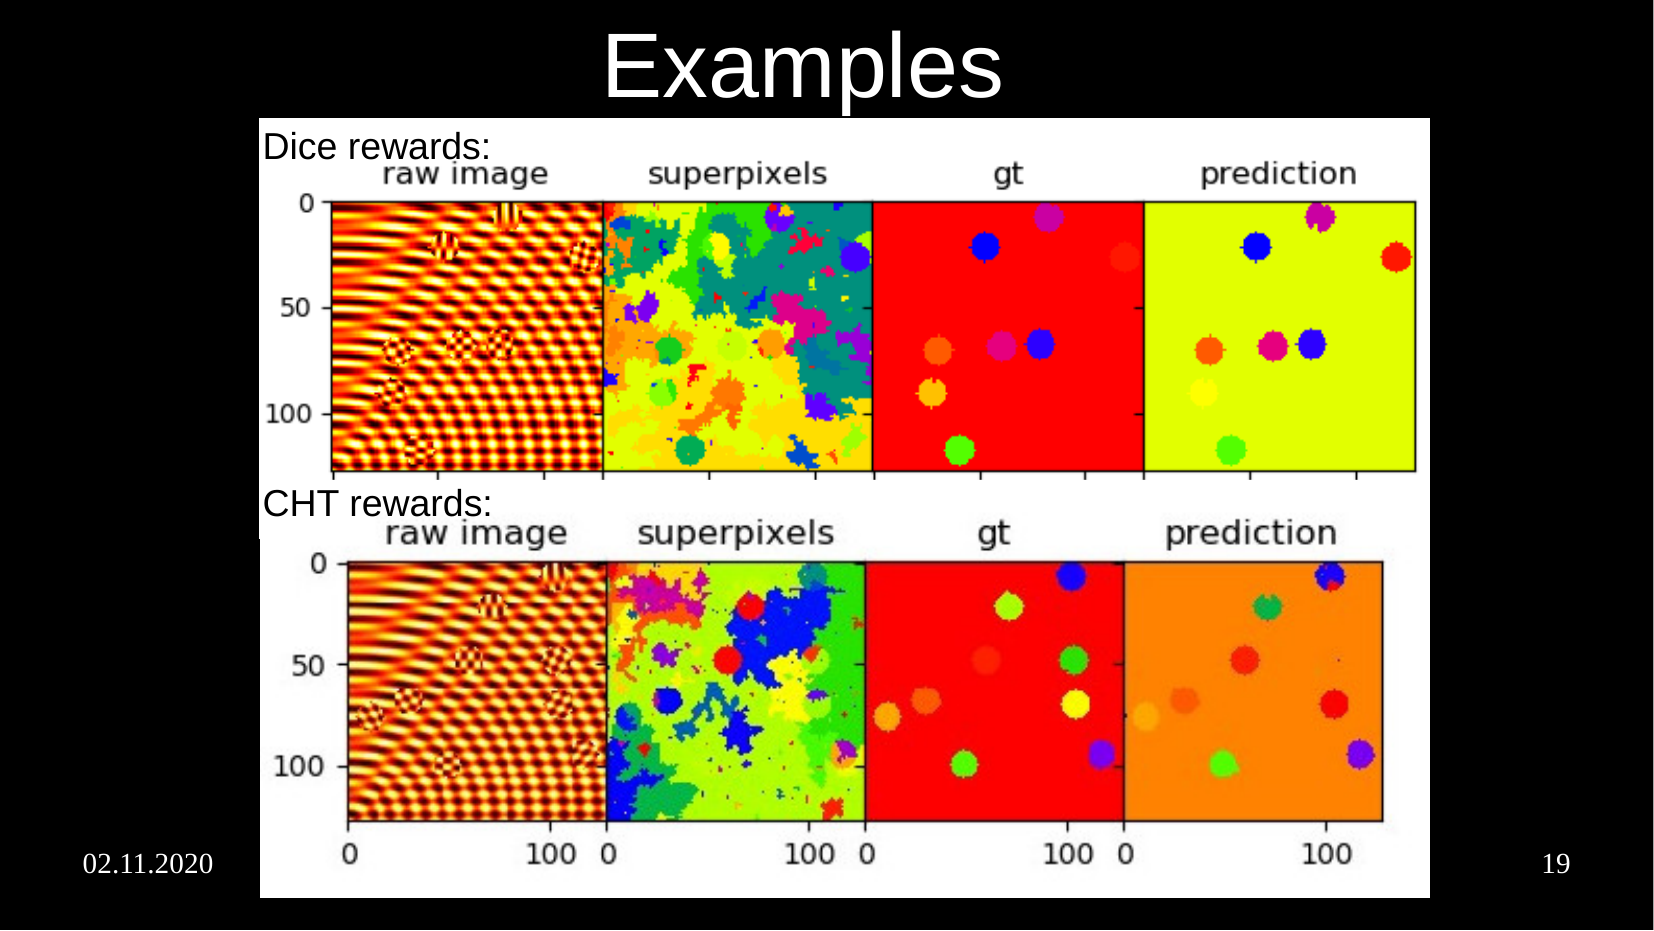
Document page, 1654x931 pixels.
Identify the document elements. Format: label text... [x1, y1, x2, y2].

text_box Dice rewards: [248, 118, 603, 175]
picture [259, 118, 1430, 898]
title Examples [59, 0, 1548, 144]
text_box CHT rewards: [248, 474, 603, 532]
